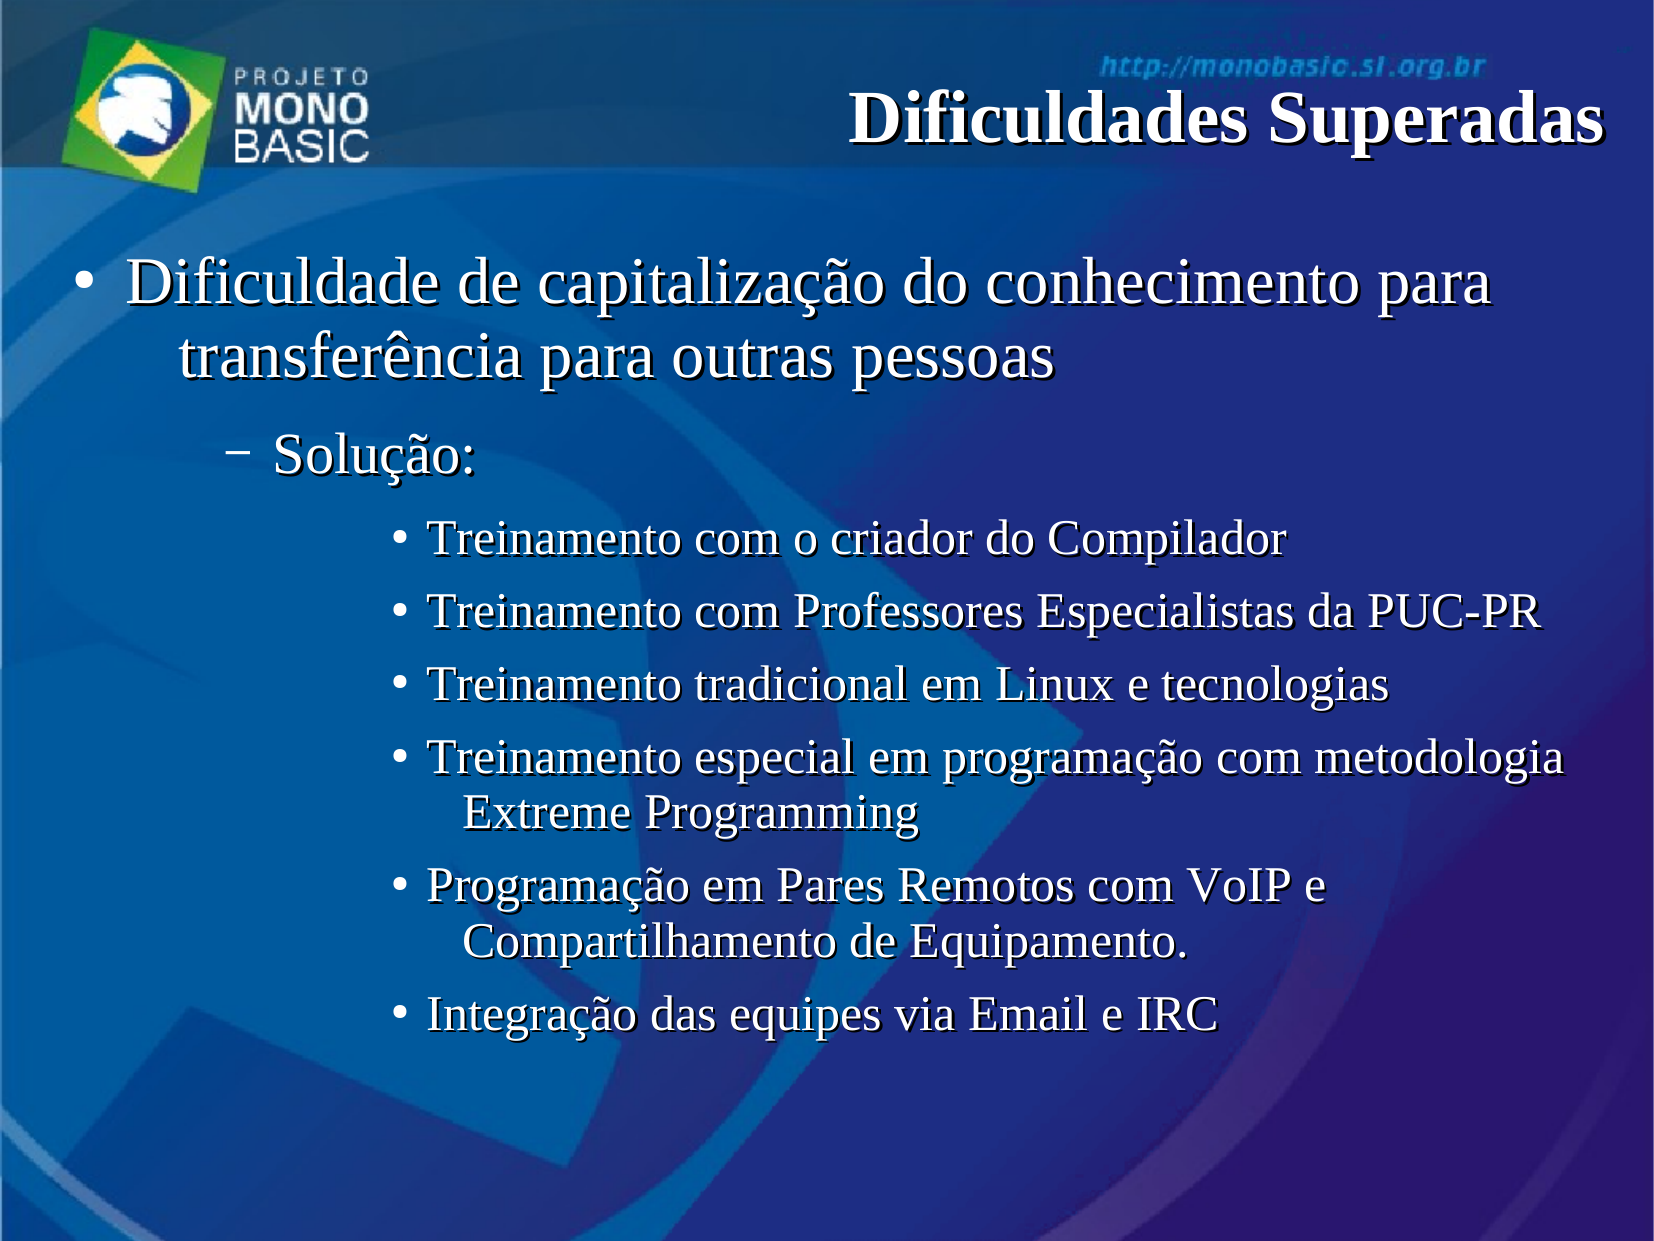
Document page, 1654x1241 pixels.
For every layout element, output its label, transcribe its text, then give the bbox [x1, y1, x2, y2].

list Dificuldade de capitalização do conhecimento para transferência para outras pessoas Solução: Treinamento com o criador do Compilador Treinamento com Professores Especialistas da PUC-PR Treinamento tradicional em Linux e tecnologias Treinamento especial em programação com metodologia Extreme Programming Programação em Pares Remotos com VoIP e Compartilhamento de Equipamento. Integração das equipes via Email e IRC [36, 244, 1591, 1103]
picture [0, 0, 1654, 1241]
title Dificuldades Superadas [222, 43, 1606, 191]
